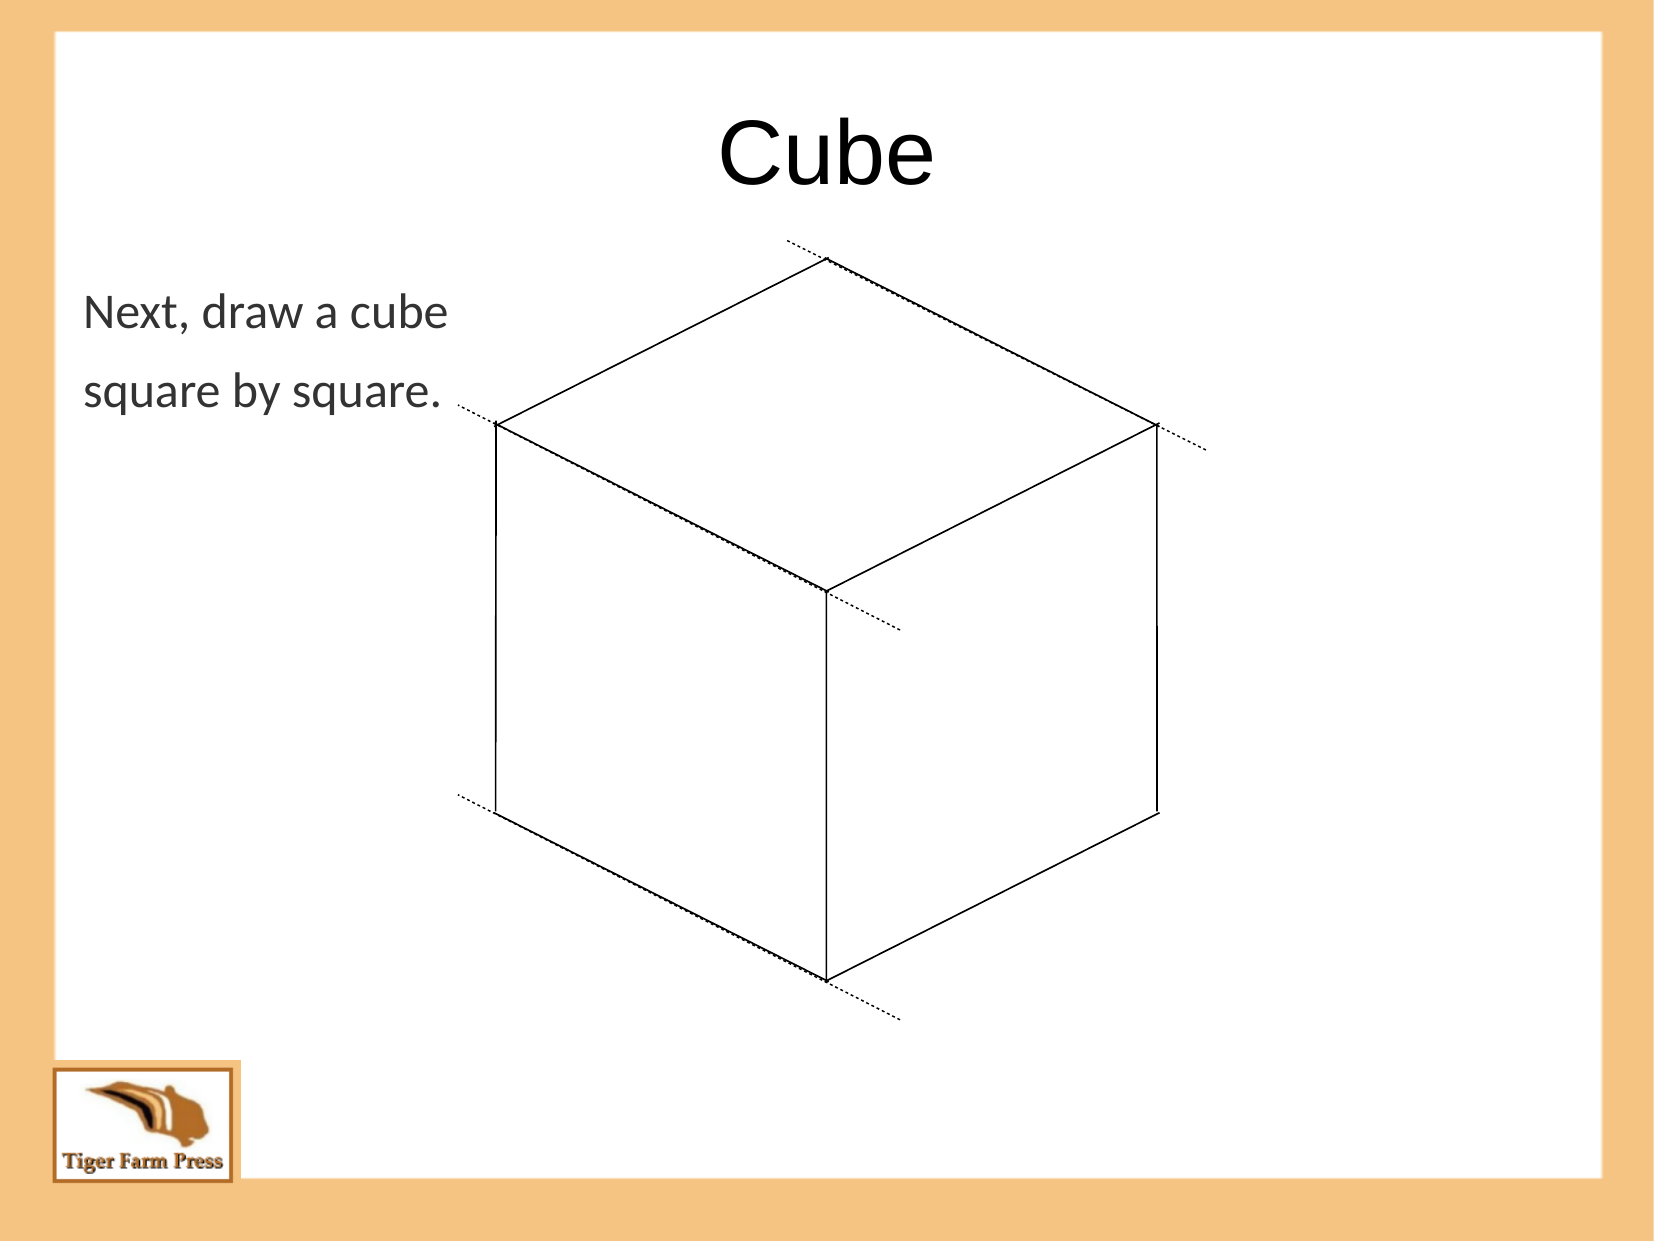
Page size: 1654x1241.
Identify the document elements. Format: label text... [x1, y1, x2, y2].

picture [0, 0, 1654, 1241]
list Next, draw a cube square by square. [83, 290, 1572, 1109]
title Cube [82, 49, 1571, 257]
